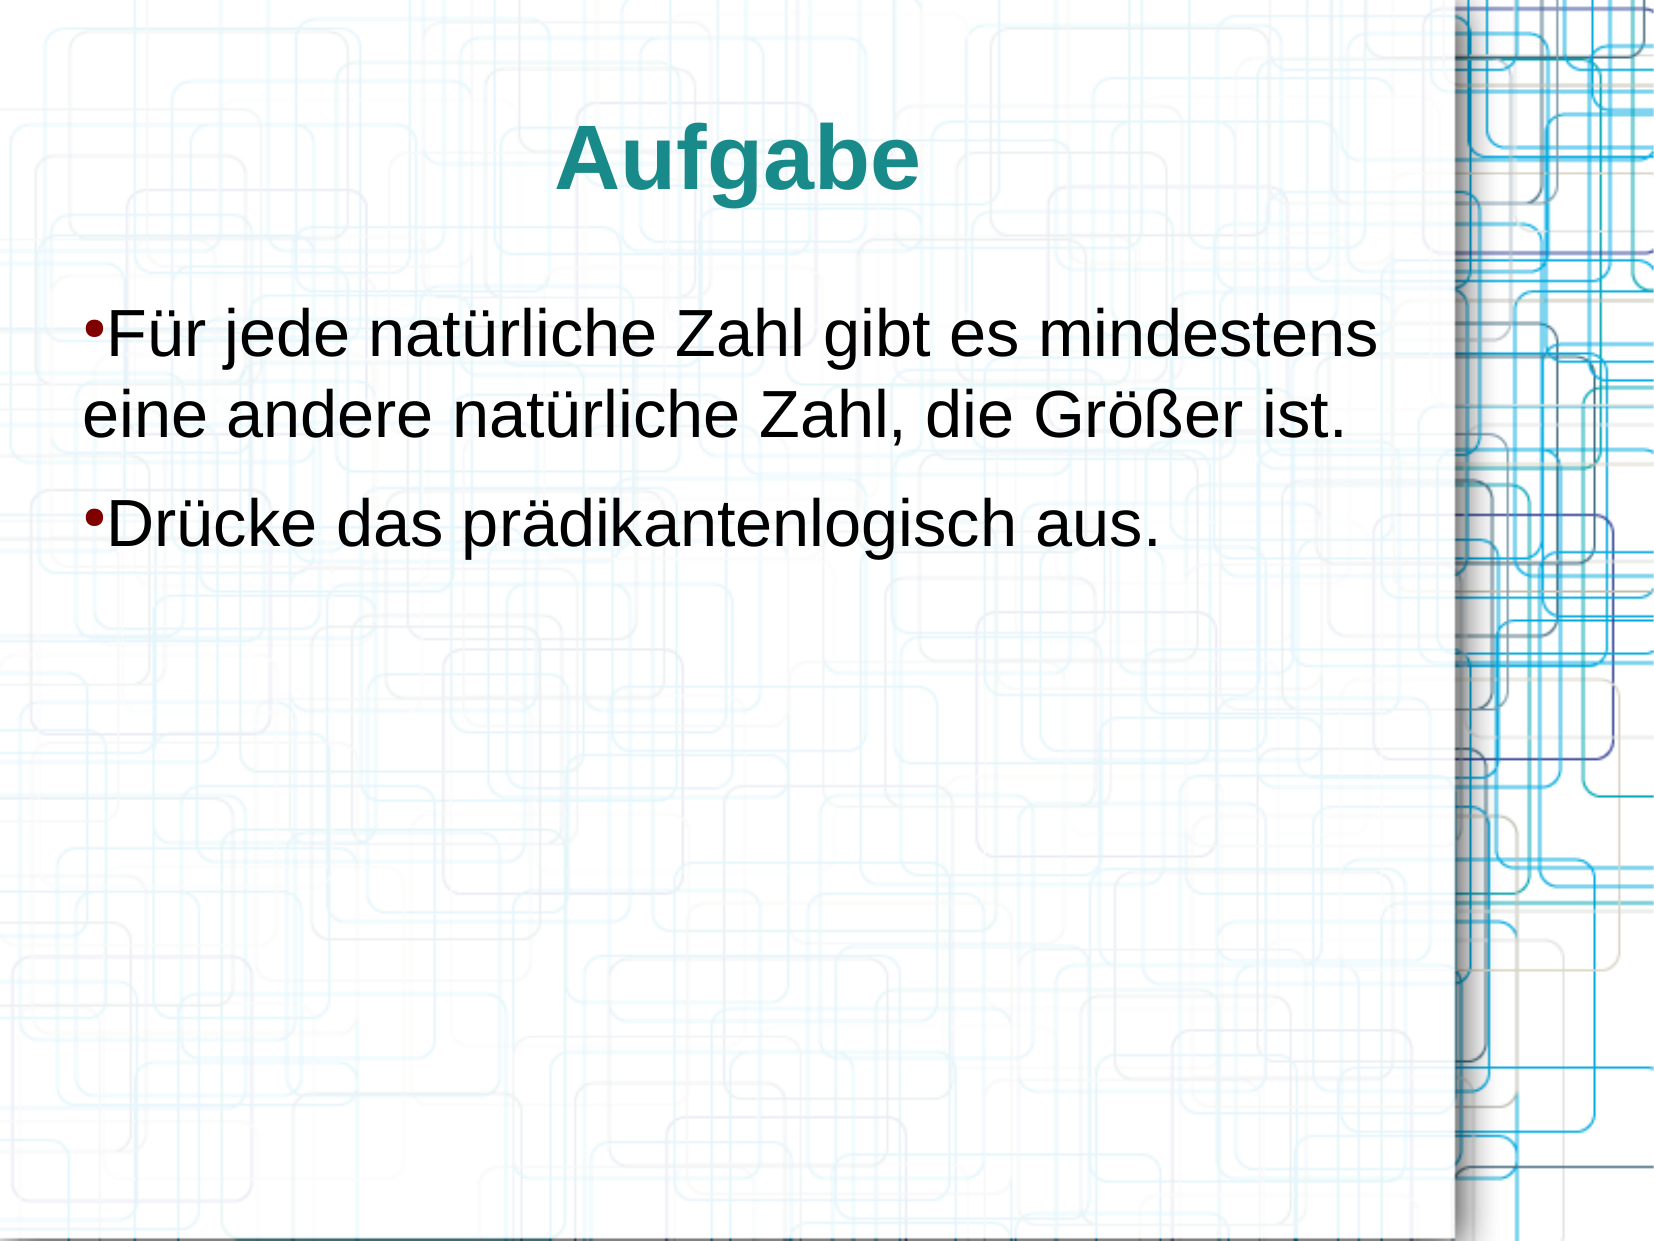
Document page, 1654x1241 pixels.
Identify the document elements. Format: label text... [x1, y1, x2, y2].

title Aufgabe [59, 49, 1418, 257]
list Für jede natürliche Zahl gibt es mindestens eine andere natürliche Zahl, die Größer ist. Drücke das prädikantenlogisch aus. [82, 290, 1418, 1109]
